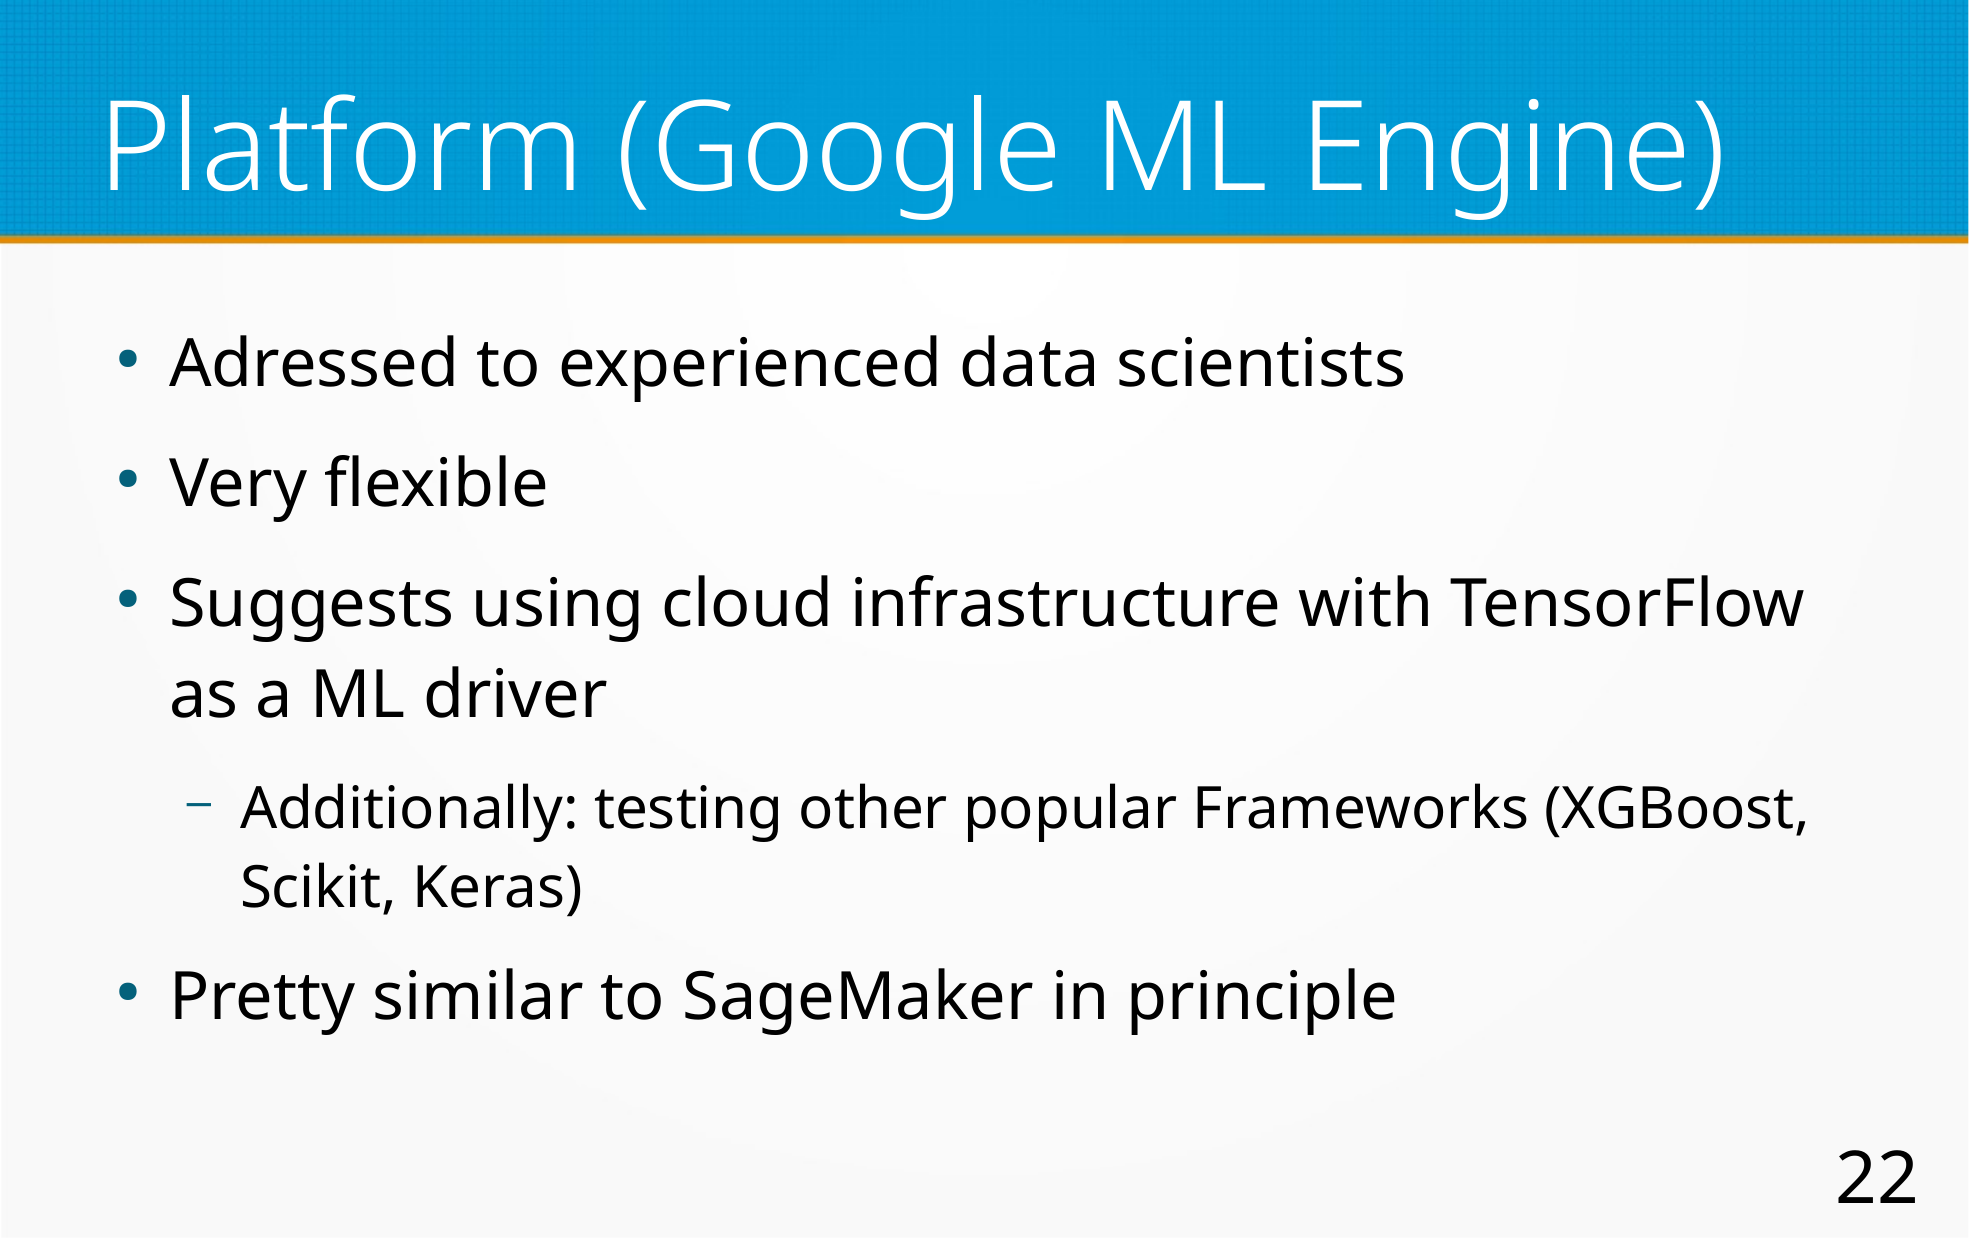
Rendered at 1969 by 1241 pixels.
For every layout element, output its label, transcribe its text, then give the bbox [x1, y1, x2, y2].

list Adressed to experienced data scientists Very flexible Suggests using cloud infrastructure with TensorFlow as a ML driver Additionally: testing other popular Frameworks (XGBoost, Scikit, Keras) Pretty similar to SageMaker in principle [98, 315, 1861, 1081]
text_box 22 [1830, 1127, 1966, 1224]
title Platform (Google ML Engine) [98, 19, 1870, 227]
picture [0, 233, 1969, 1241]
